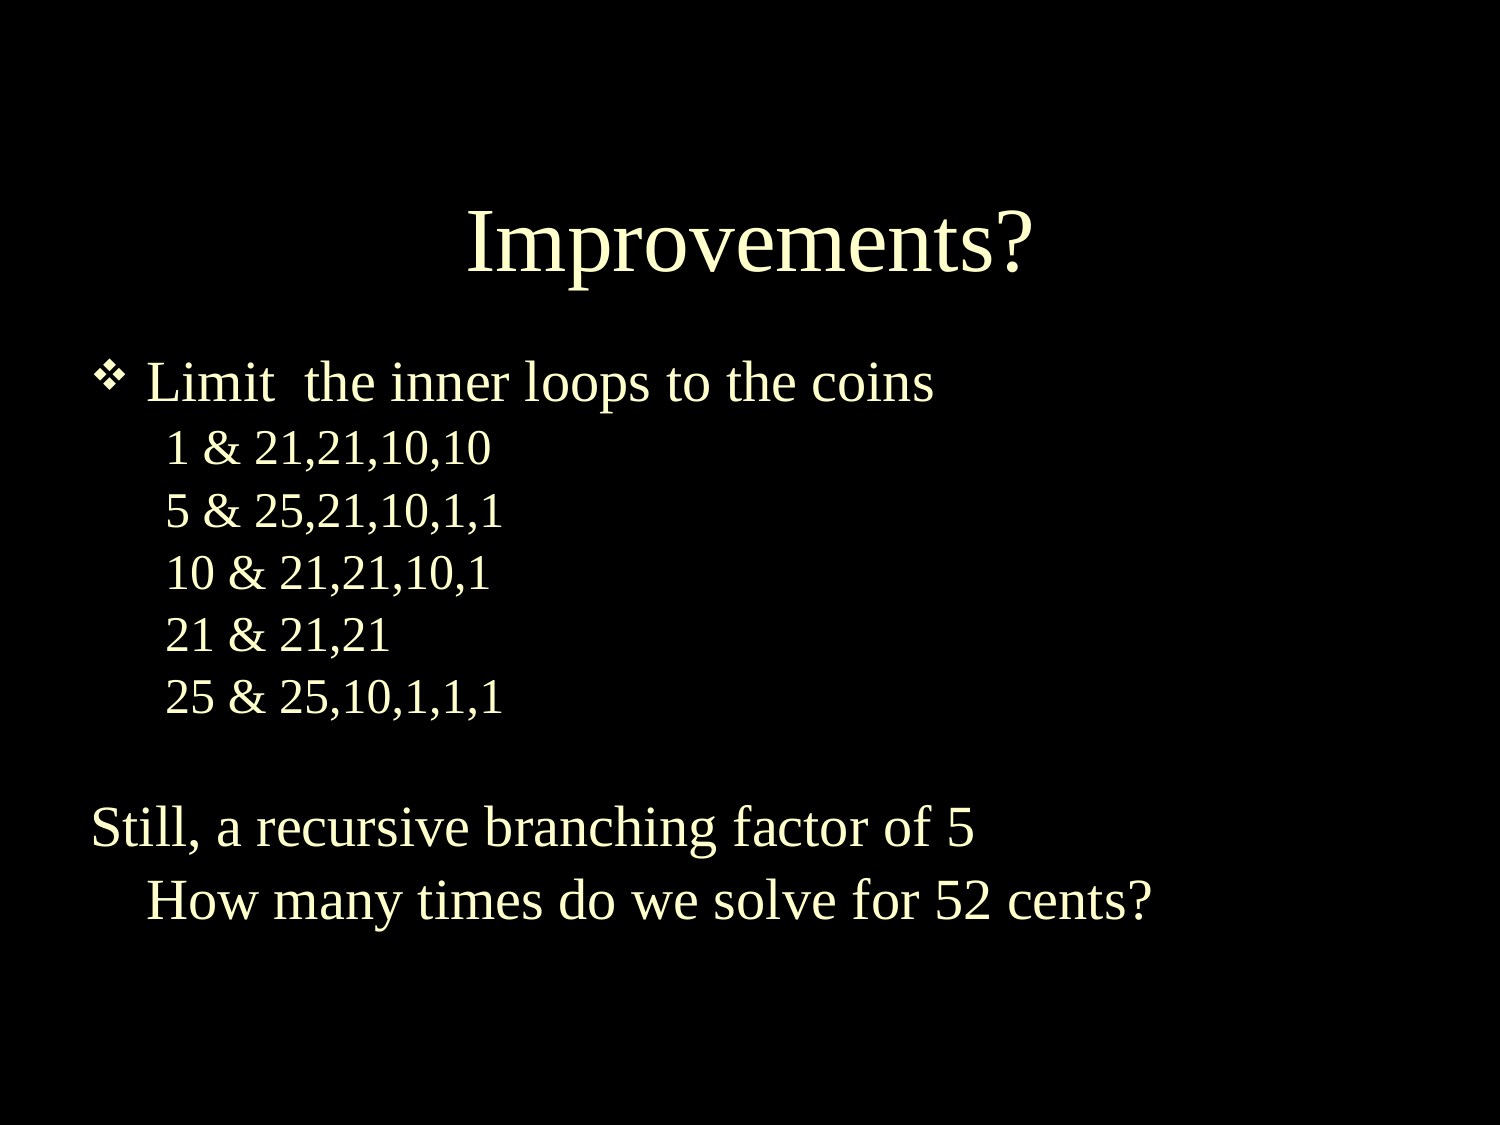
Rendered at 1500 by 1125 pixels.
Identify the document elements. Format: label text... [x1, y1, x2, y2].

title Improvements? [22, 145, 1480, 336]
list Limit the inner loops to the coins 1 & 21,21,10,10 5 & 25,21,10,1,1 10 & 21,21,10,1 21 & 21,21 25 & 25,10,1,1,1 Still, a recursive branching factor of 5 How many times do we solve for 52 cents? [75, 347, 1482, 1026]
